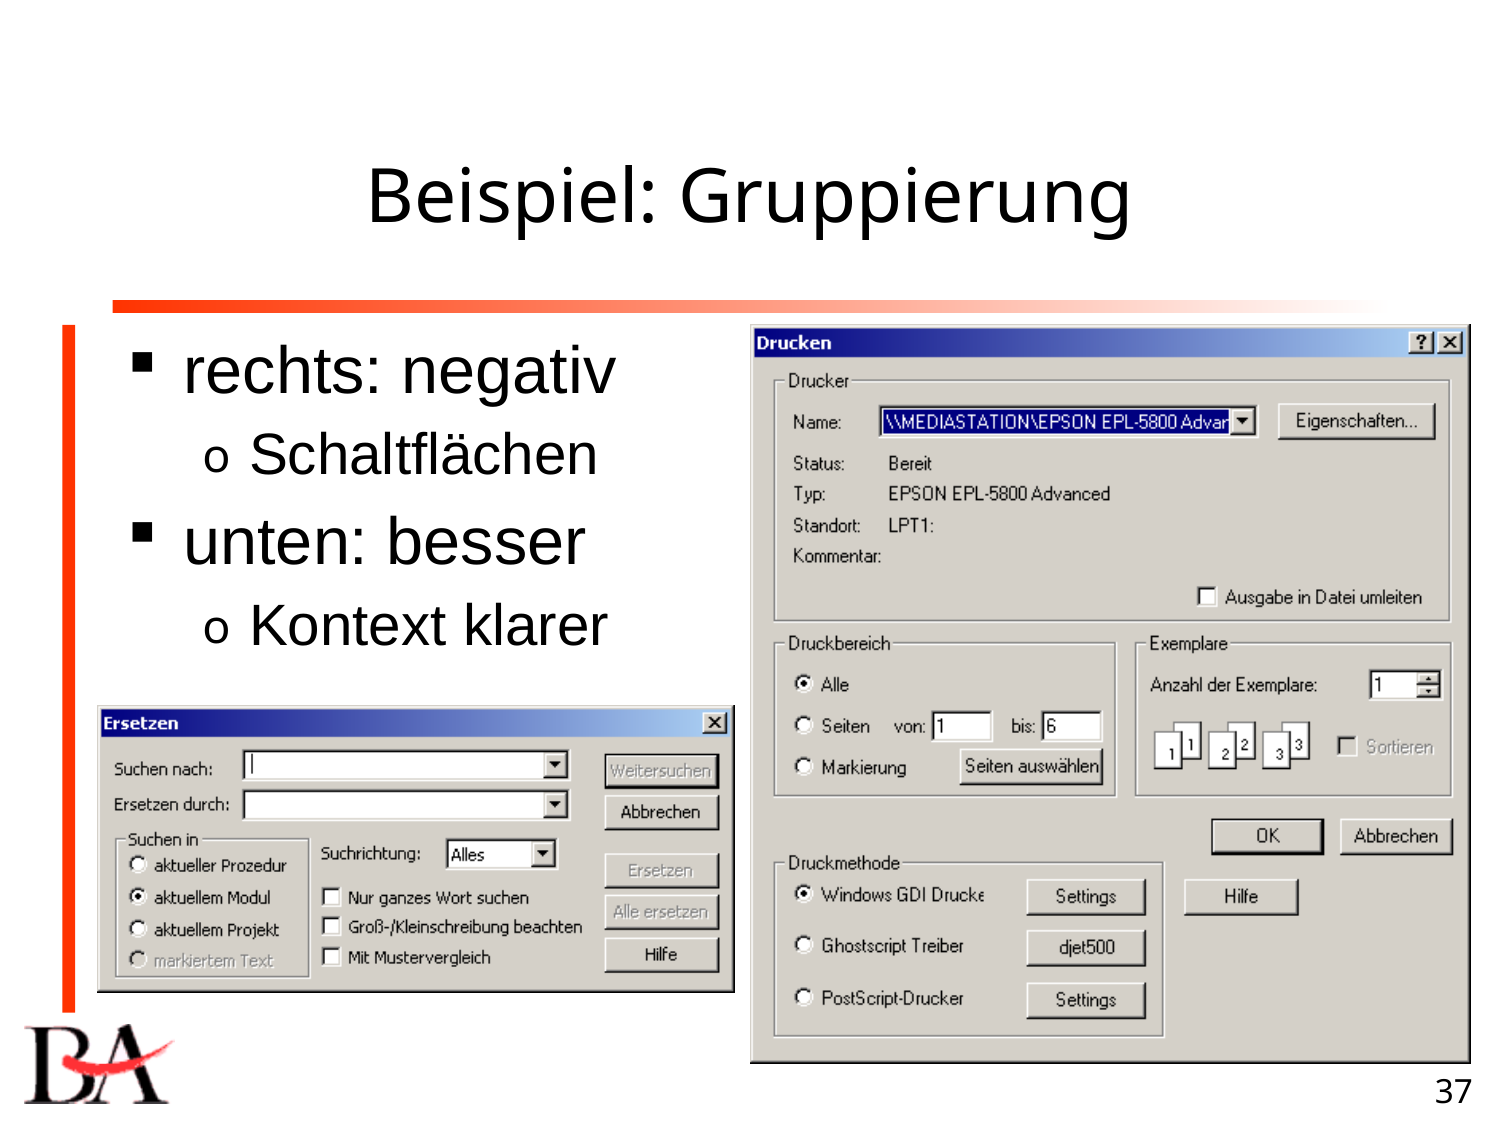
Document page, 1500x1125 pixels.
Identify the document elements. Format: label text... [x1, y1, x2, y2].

picture [97, 705, 735, 993]
title Beispiel: Gruppierung [112, 99, 1388, 288]
picture [750, 324, 1471, 1065]
list rechts: negativ Schaltflächen unten: besser Kontext klarer [112, 324, 726, 701]
picture [24, 1024, 175, 1104]
